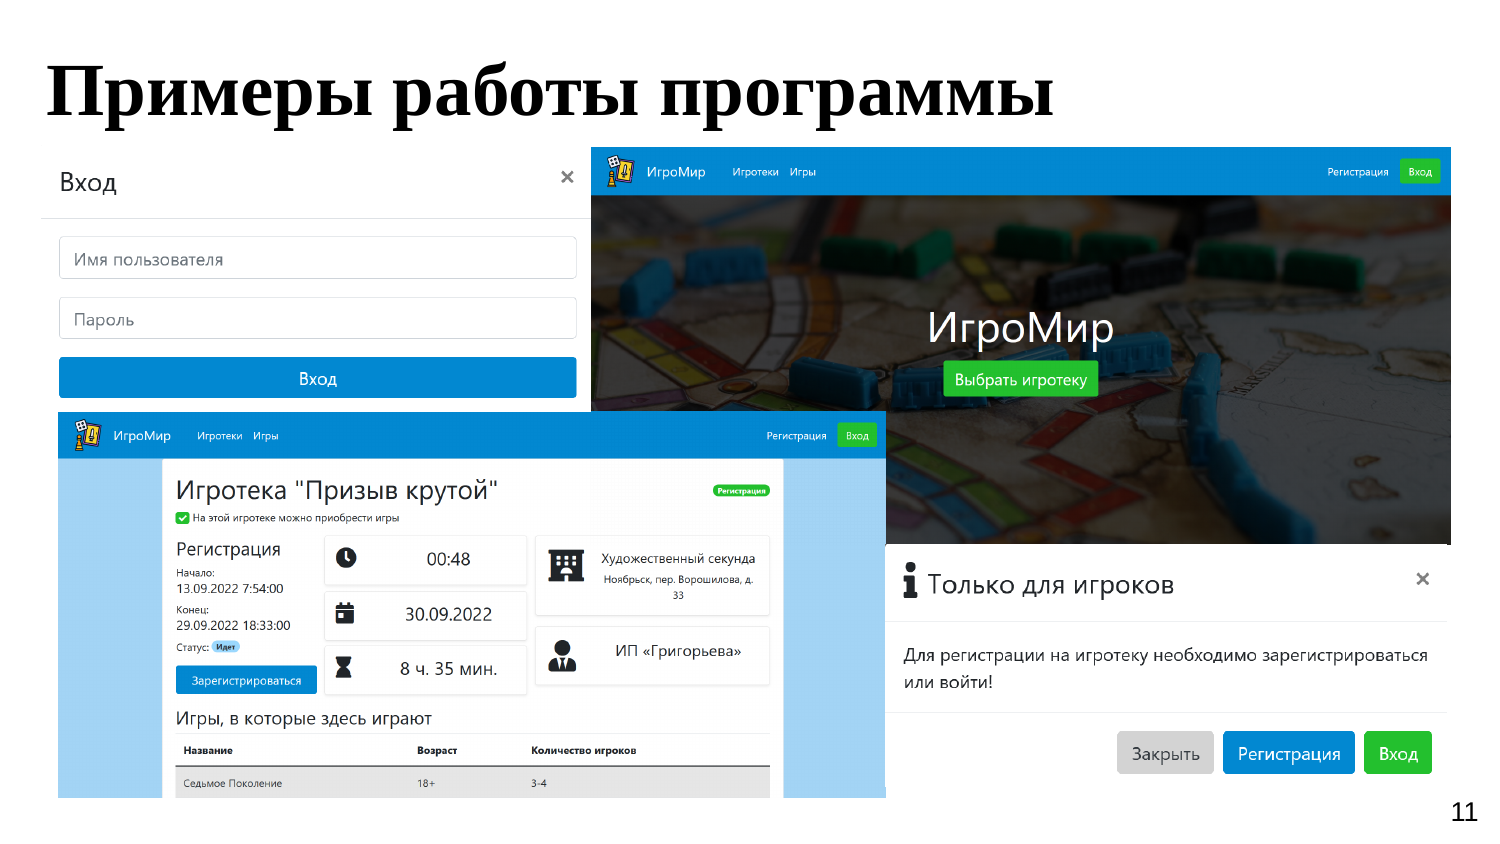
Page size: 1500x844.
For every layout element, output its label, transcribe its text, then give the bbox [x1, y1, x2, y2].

text_box Примеры работы программы [33, 36, 1448, 134]
picture [41, 145, 1451, 798]
slide_number <number> [1403, 778, 1494, 844]
